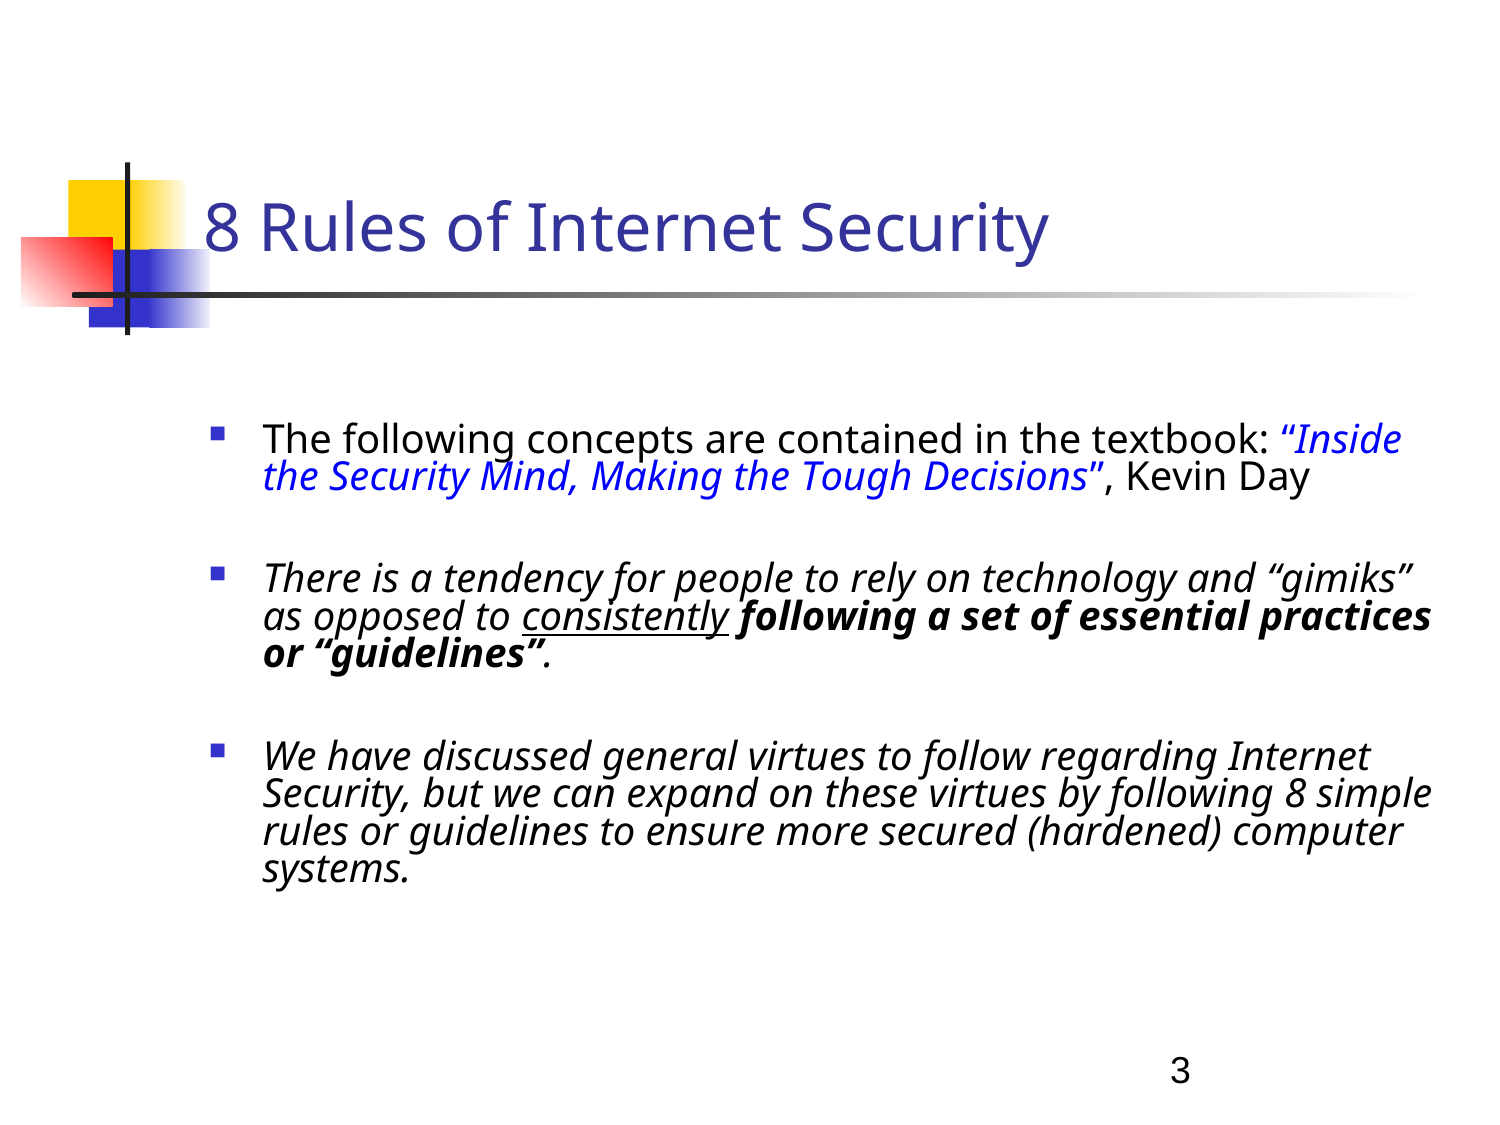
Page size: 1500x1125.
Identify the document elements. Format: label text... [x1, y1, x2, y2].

list The following concepts are contained in the textbook: “Inside the Security Mind, Making the Tough Decisions”, Kevin Day There is a tendency for people to rely on technology and “gimiks” as opposed to consistently following a set of essential practices or “guidelines”. We have discussed general virtues to follow regarding Internet Security, but we can expand on these virtues by following 8 simple rules or guidelines to ensure more secured (hardened) computer systems. [193, 331, 1469, 1007]
title 8 Rules of Internet Security [188, 35, 1468, 276]
